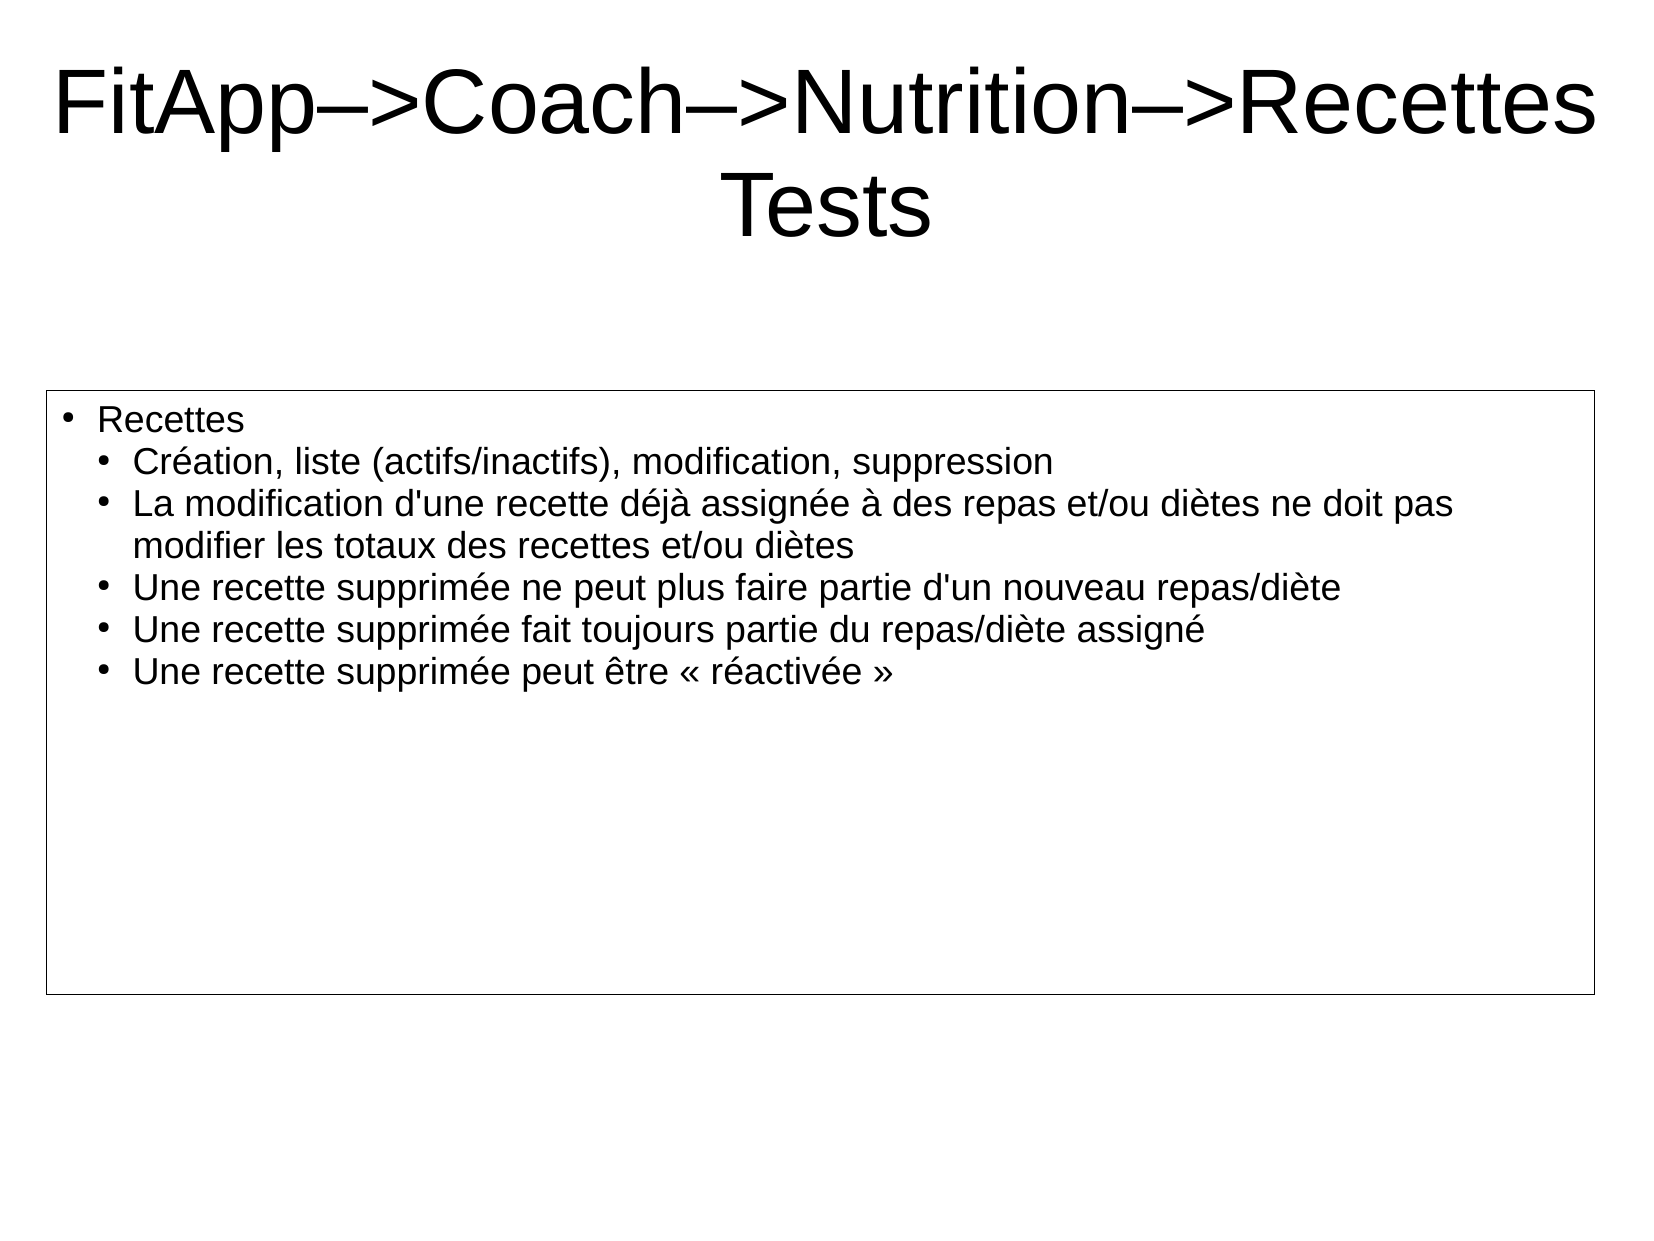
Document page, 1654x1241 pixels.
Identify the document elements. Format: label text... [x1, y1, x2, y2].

text_box Recettes Création, liste (actifs/inactifs), modification, suppression La modification d'une recette déjà assignée à des repas et/ou diètes ne doit pas modifier les totaux des recettes et/ou diètes Une recette supprimée ne peut plus faire partie d'un nouveau repas/diète Une recette supprimée fait toujours partie du repas/diète assigné Une recette supprimée peut être « réactivée » [46, 390, 1595, 995]
title FitApp–>Coach–>Nutrition–>Recettes Tests [47, 0, 1607, 307]
